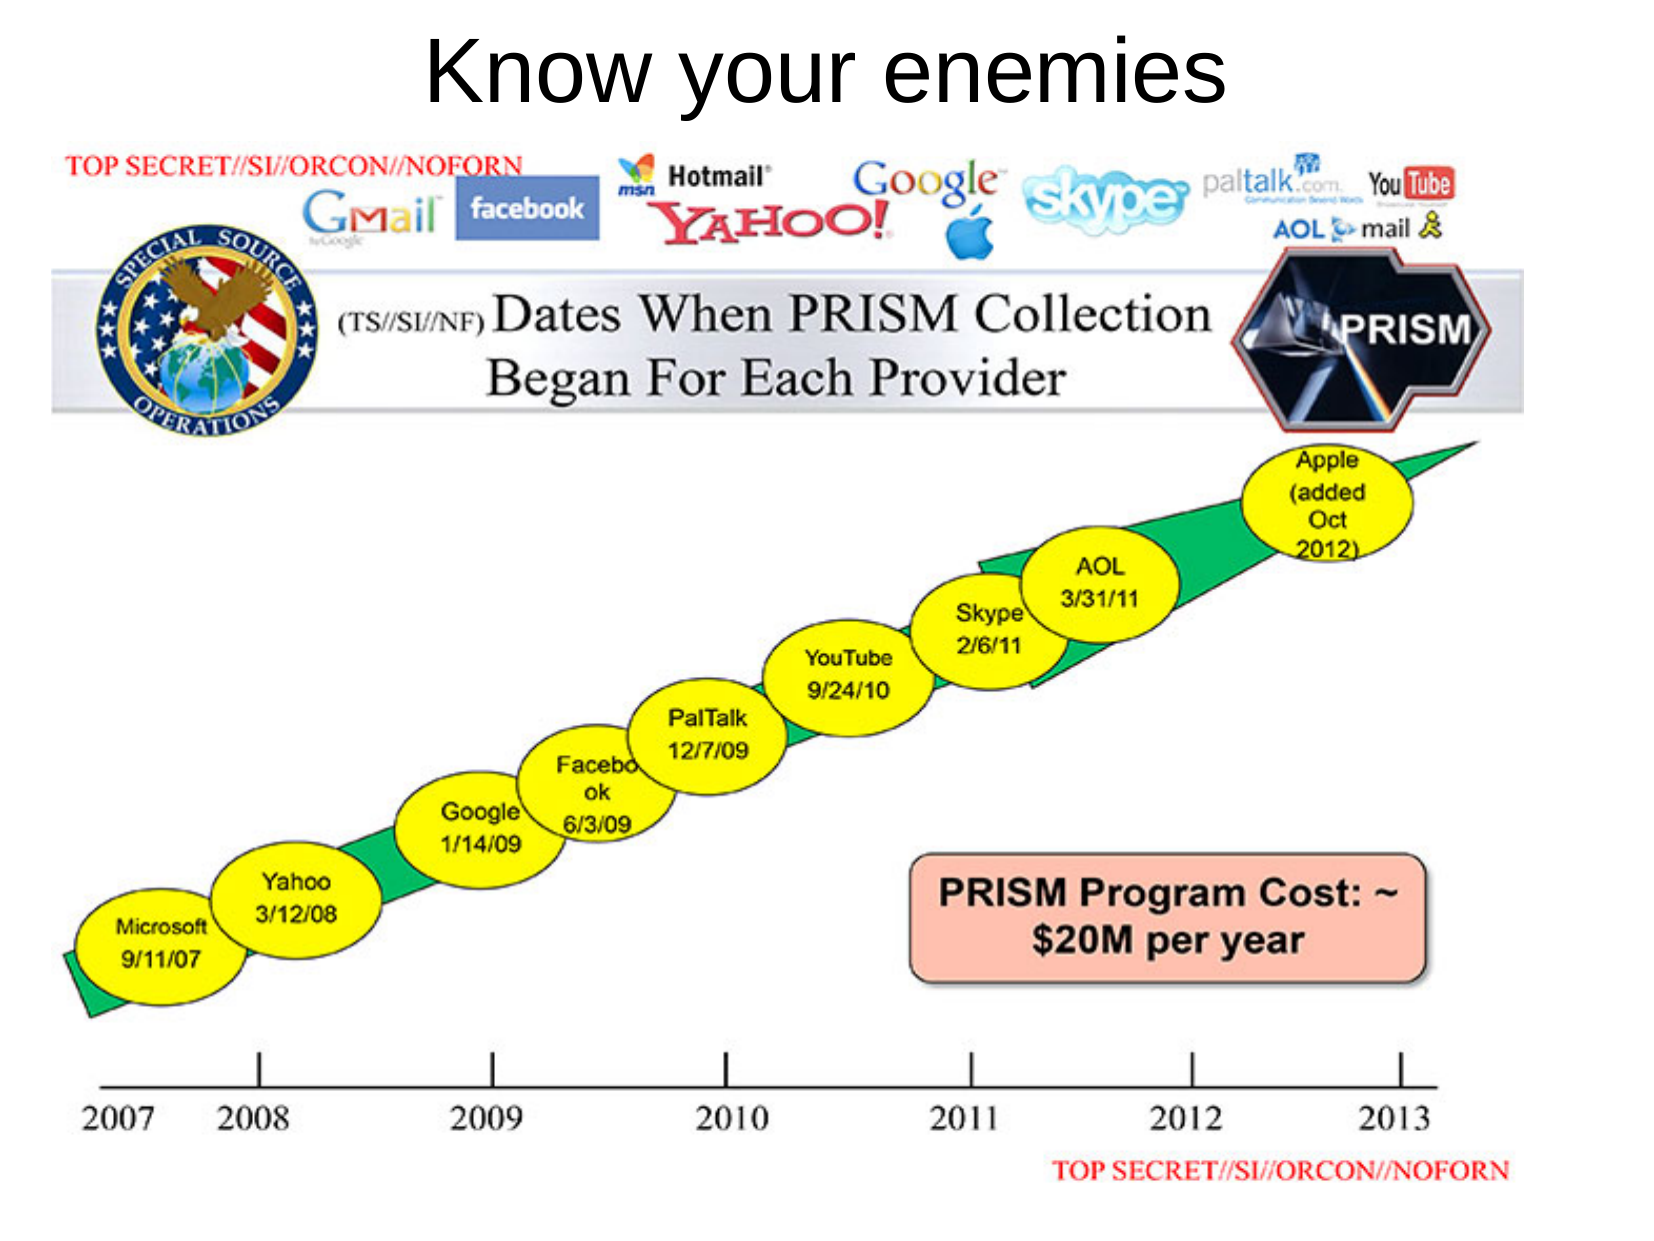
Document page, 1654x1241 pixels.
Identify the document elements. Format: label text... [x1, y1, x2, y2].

picture [51, 141, 1524, 1193]
title Know your enemies [82, 0, 1571, 174]
